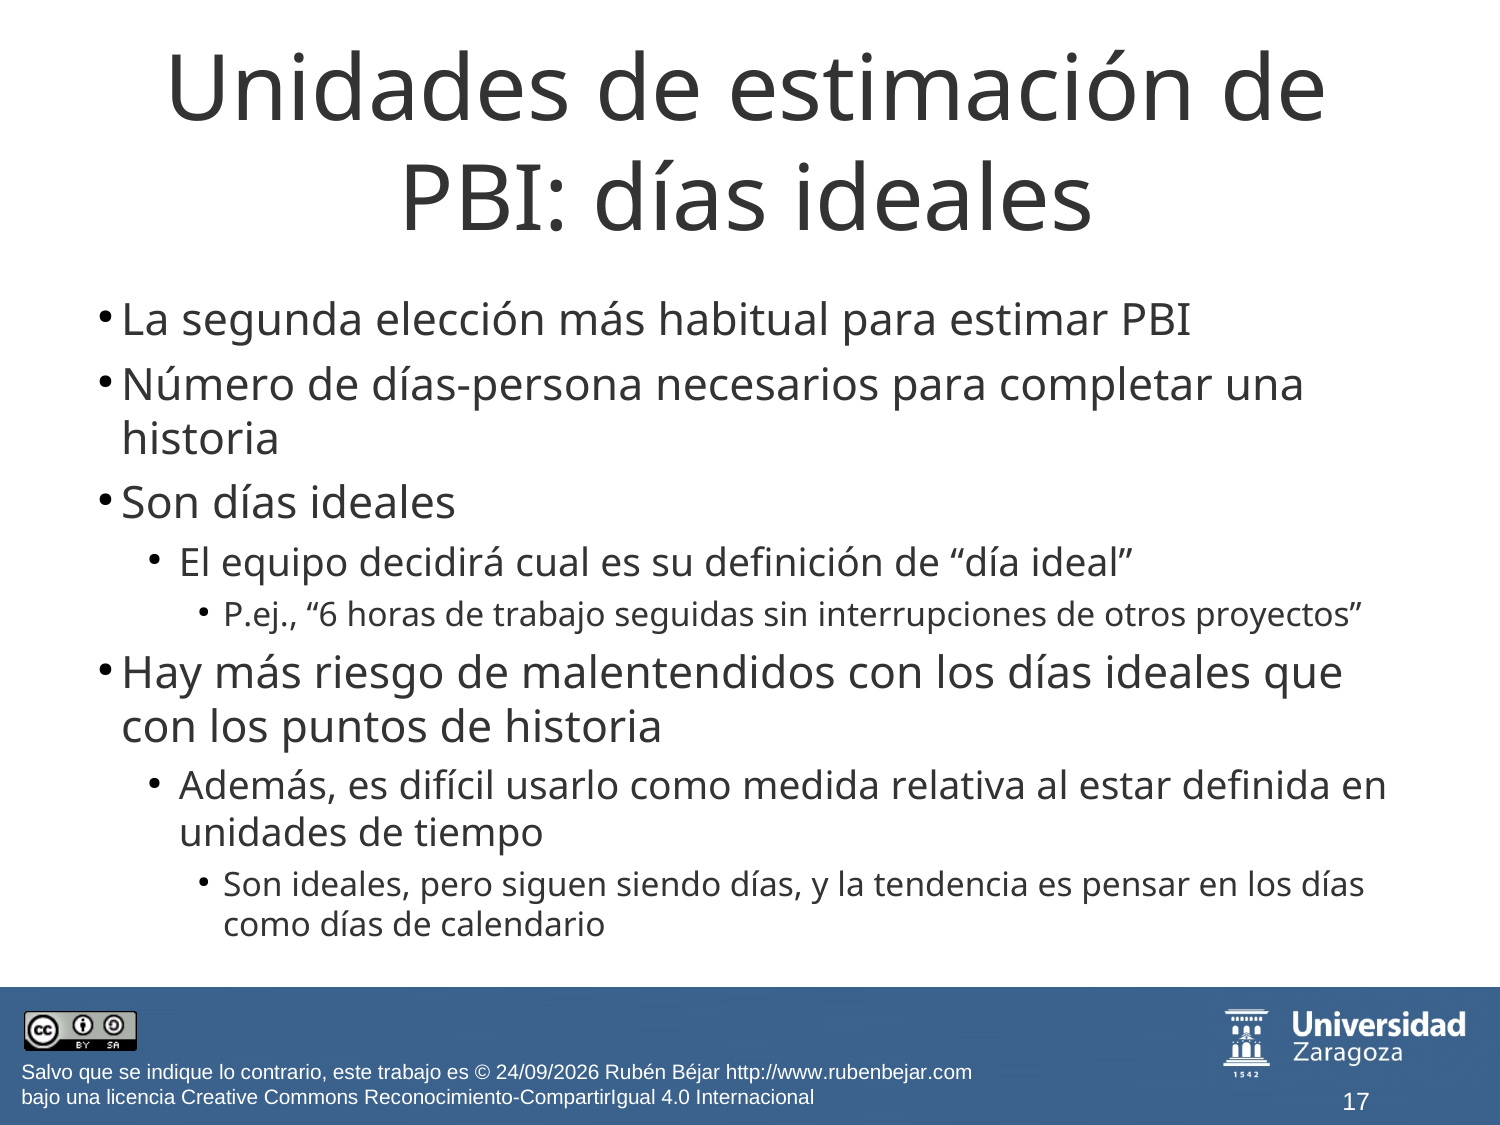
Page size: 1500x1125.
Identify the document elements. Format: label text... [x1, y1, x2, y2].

title Unidades de estimación de PBI: días ideales [74, 21, 1420, 257]
picture [0, 987, 1500, 1125]
list La segunda elección más habitual para estimar PBI Número de días-persona necesarios para completar una historia Son días ideales El equipo decidirá cual es su definición de “día ideal” P.ej., “6 horas de trabajo seguidas sin interrupciones de otros proyectos” Hay más riesgo de malentendidos con los días ideales que con los puntos de historia Además, es difícil usarlo como medida relativa al estar definida en unidades de tiempo Son ideales, pero siguen siendo días, y la tendencia es pensar en los días como días de calendario [82, 283, 1418, 957]
